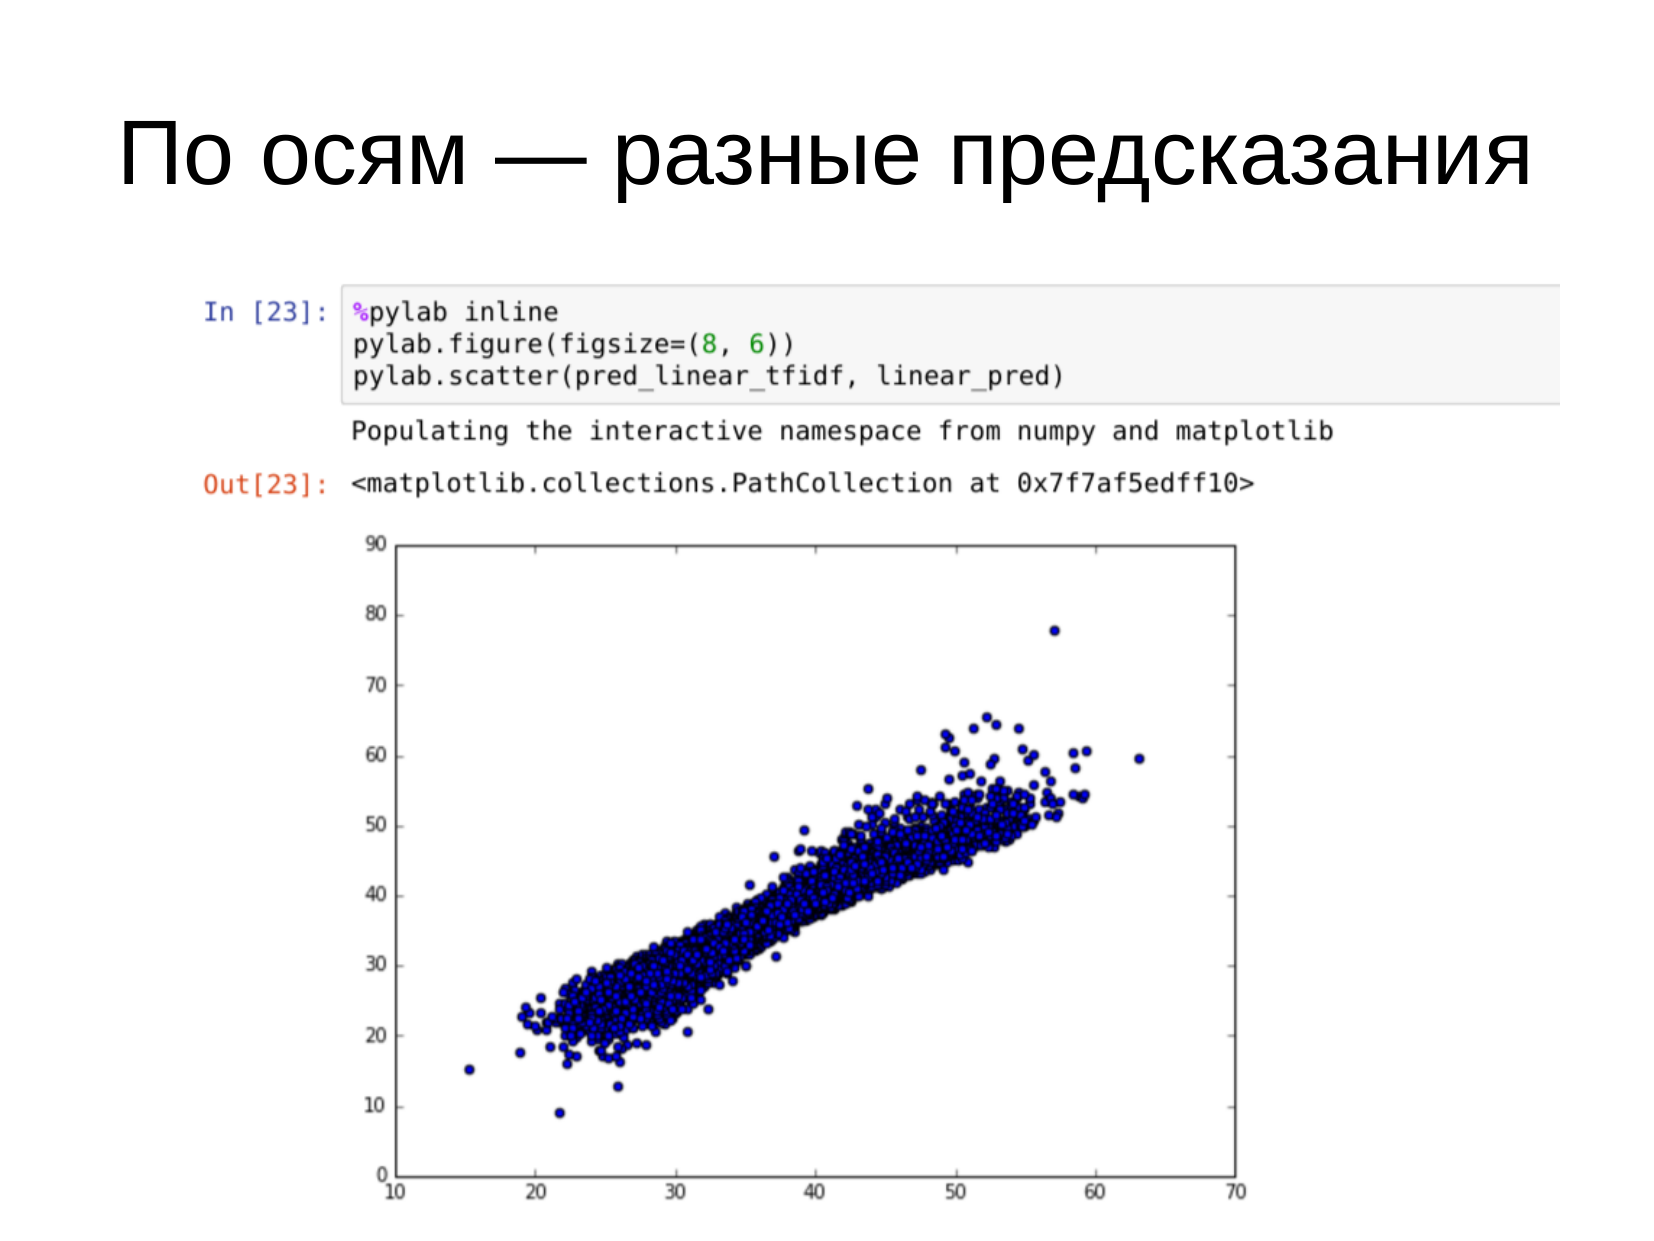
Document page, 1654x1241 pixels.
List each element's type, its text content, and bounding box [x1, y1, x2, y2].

picture [188, 280, 1560, 1217]
title По осям — разные предсказания [82, 49, 1571, 257]
